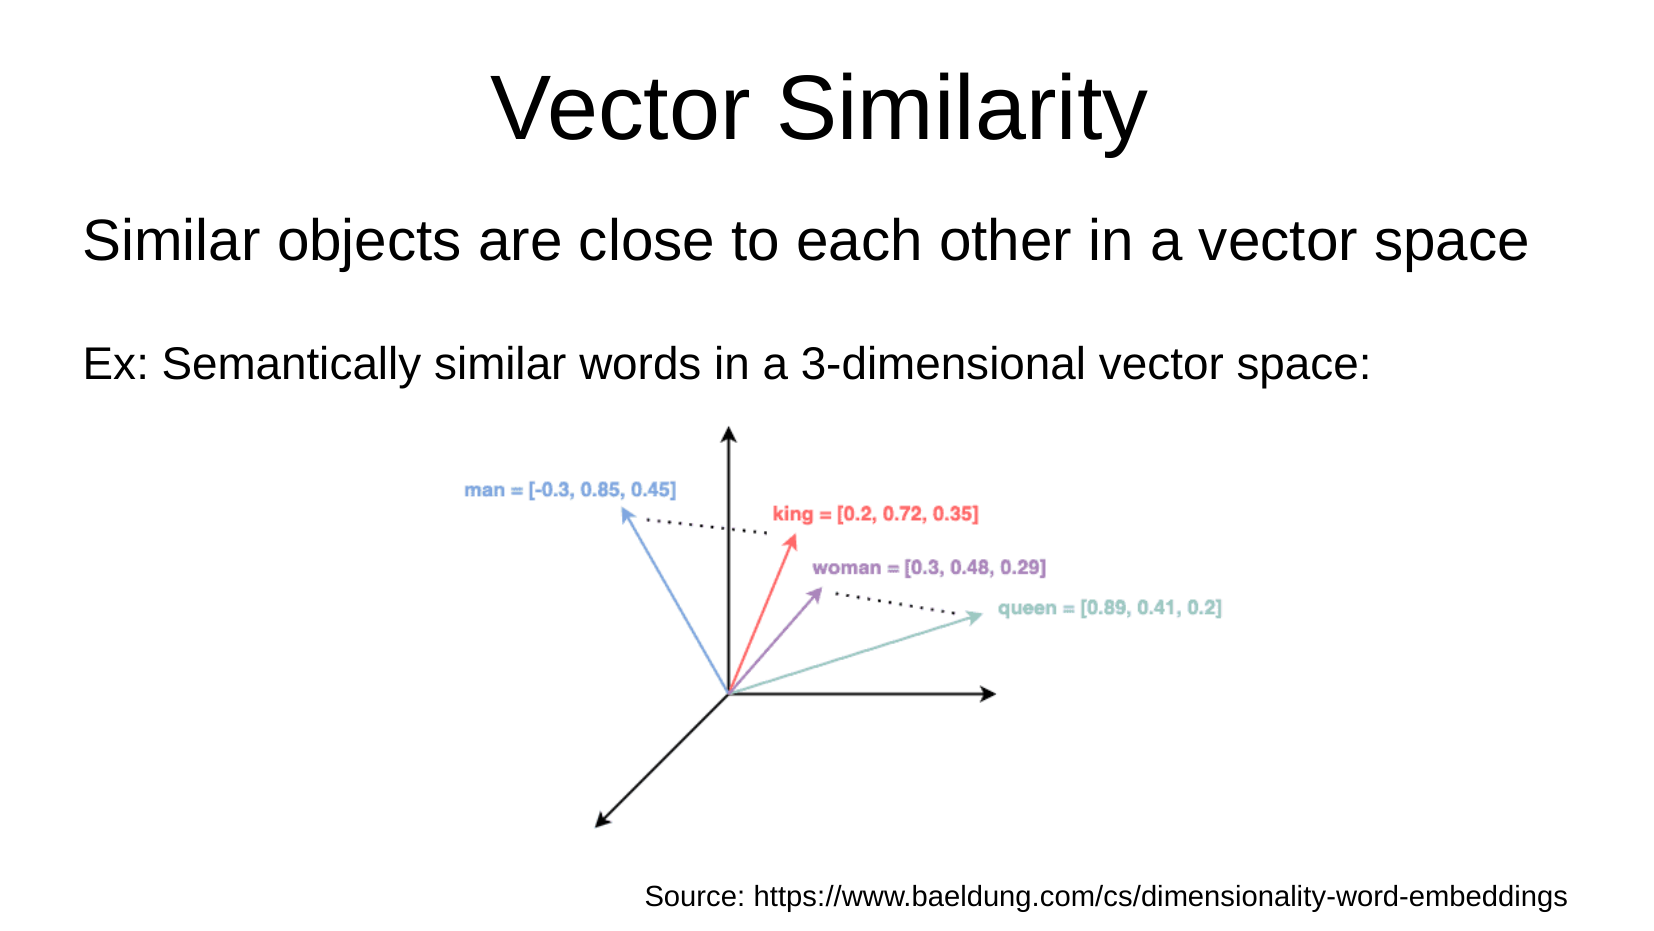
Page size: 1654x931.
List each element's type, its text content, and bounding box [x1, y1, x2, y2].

picture [404, 404, 1276, 846]
text_box Similar objects are close to each other in a vector space Ex: Semantically similar words in a 3-dimensional vector space: [82, 173, 1571, 815]
title Vector Similarity [76, 29, 1565, 186]
text_box Source: https://www.baeldung.com/cs/dimensionality-word-embeddings [629, 872, 1596, 931]
